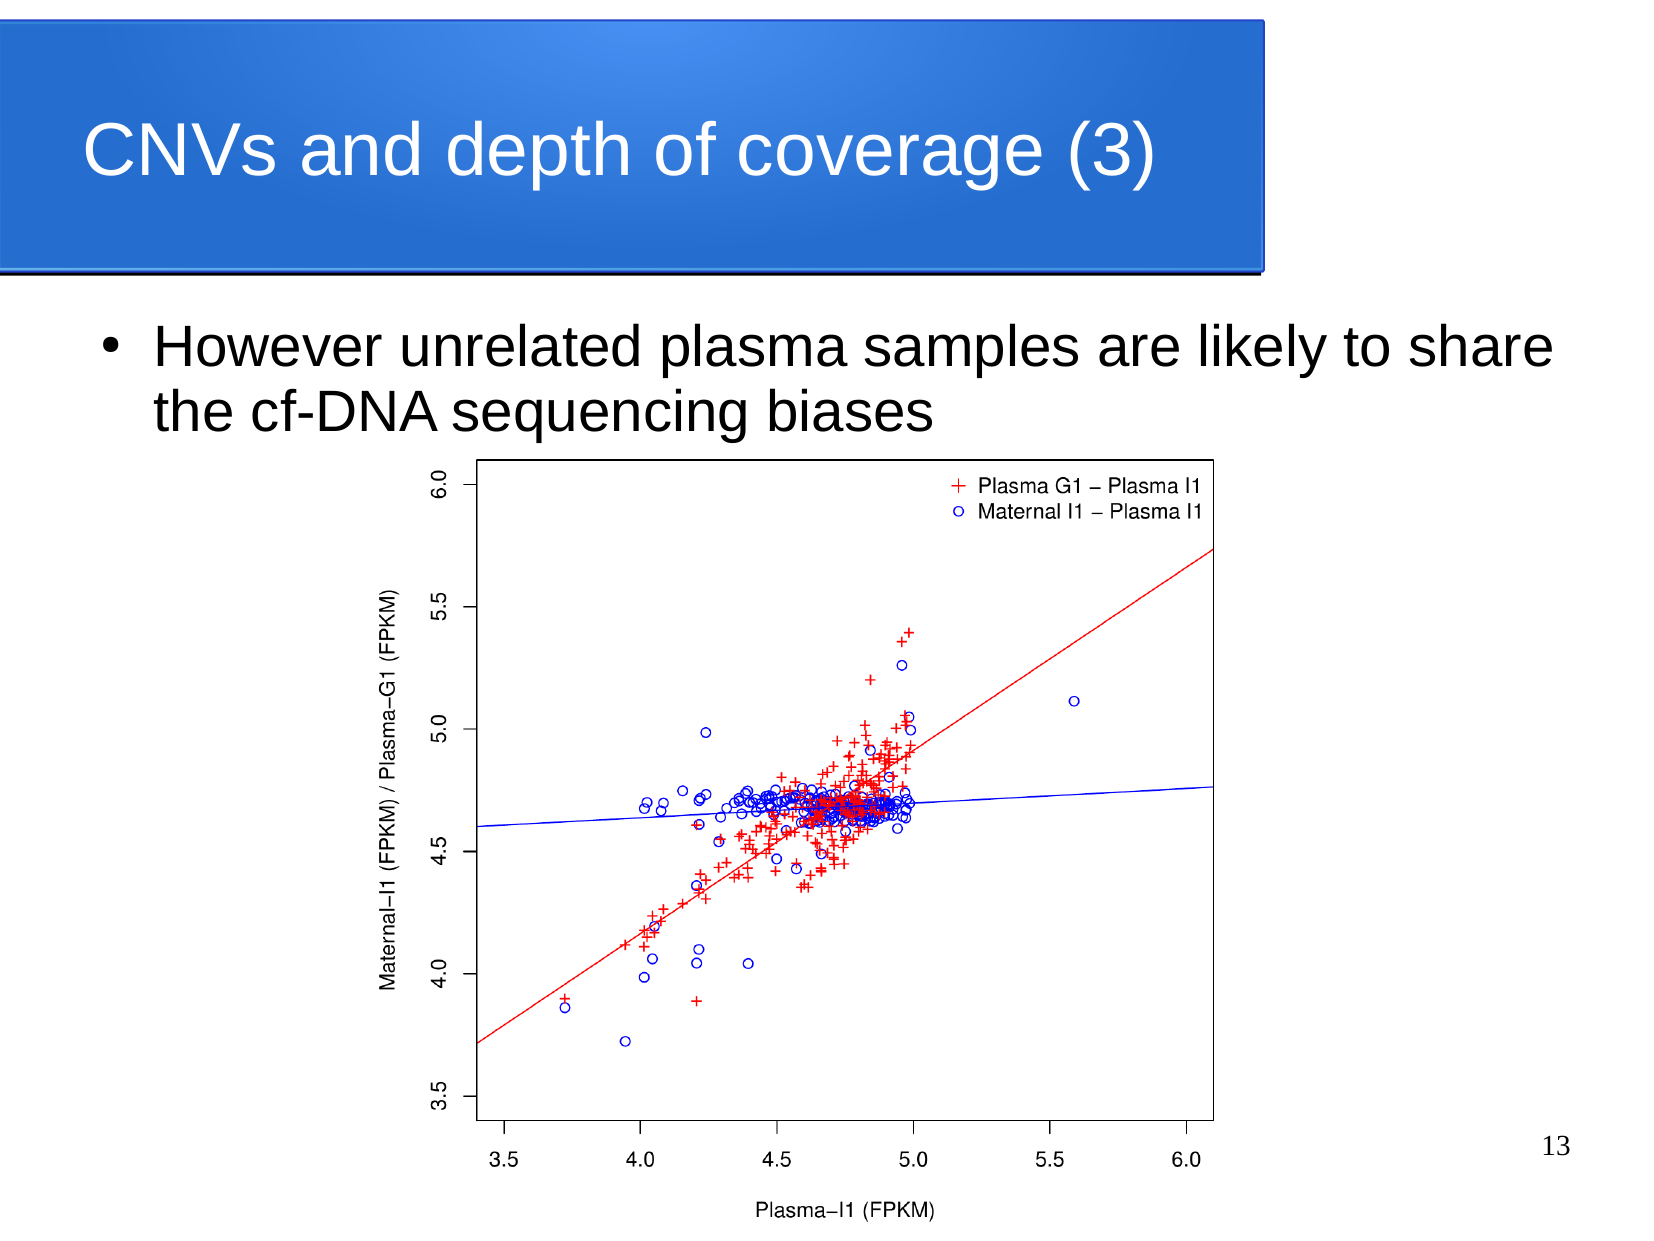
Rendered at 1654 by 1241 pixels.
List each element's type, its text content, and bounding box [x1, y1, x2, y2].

title CNVs and depth of coverage (3) [82, 47, 1235, 252]
picture [372, 454, 1217, 1223]
list However unrelated plasma samples are likely to share the cf-DNA sequencing biases [82, 314, 1571, 1034]
